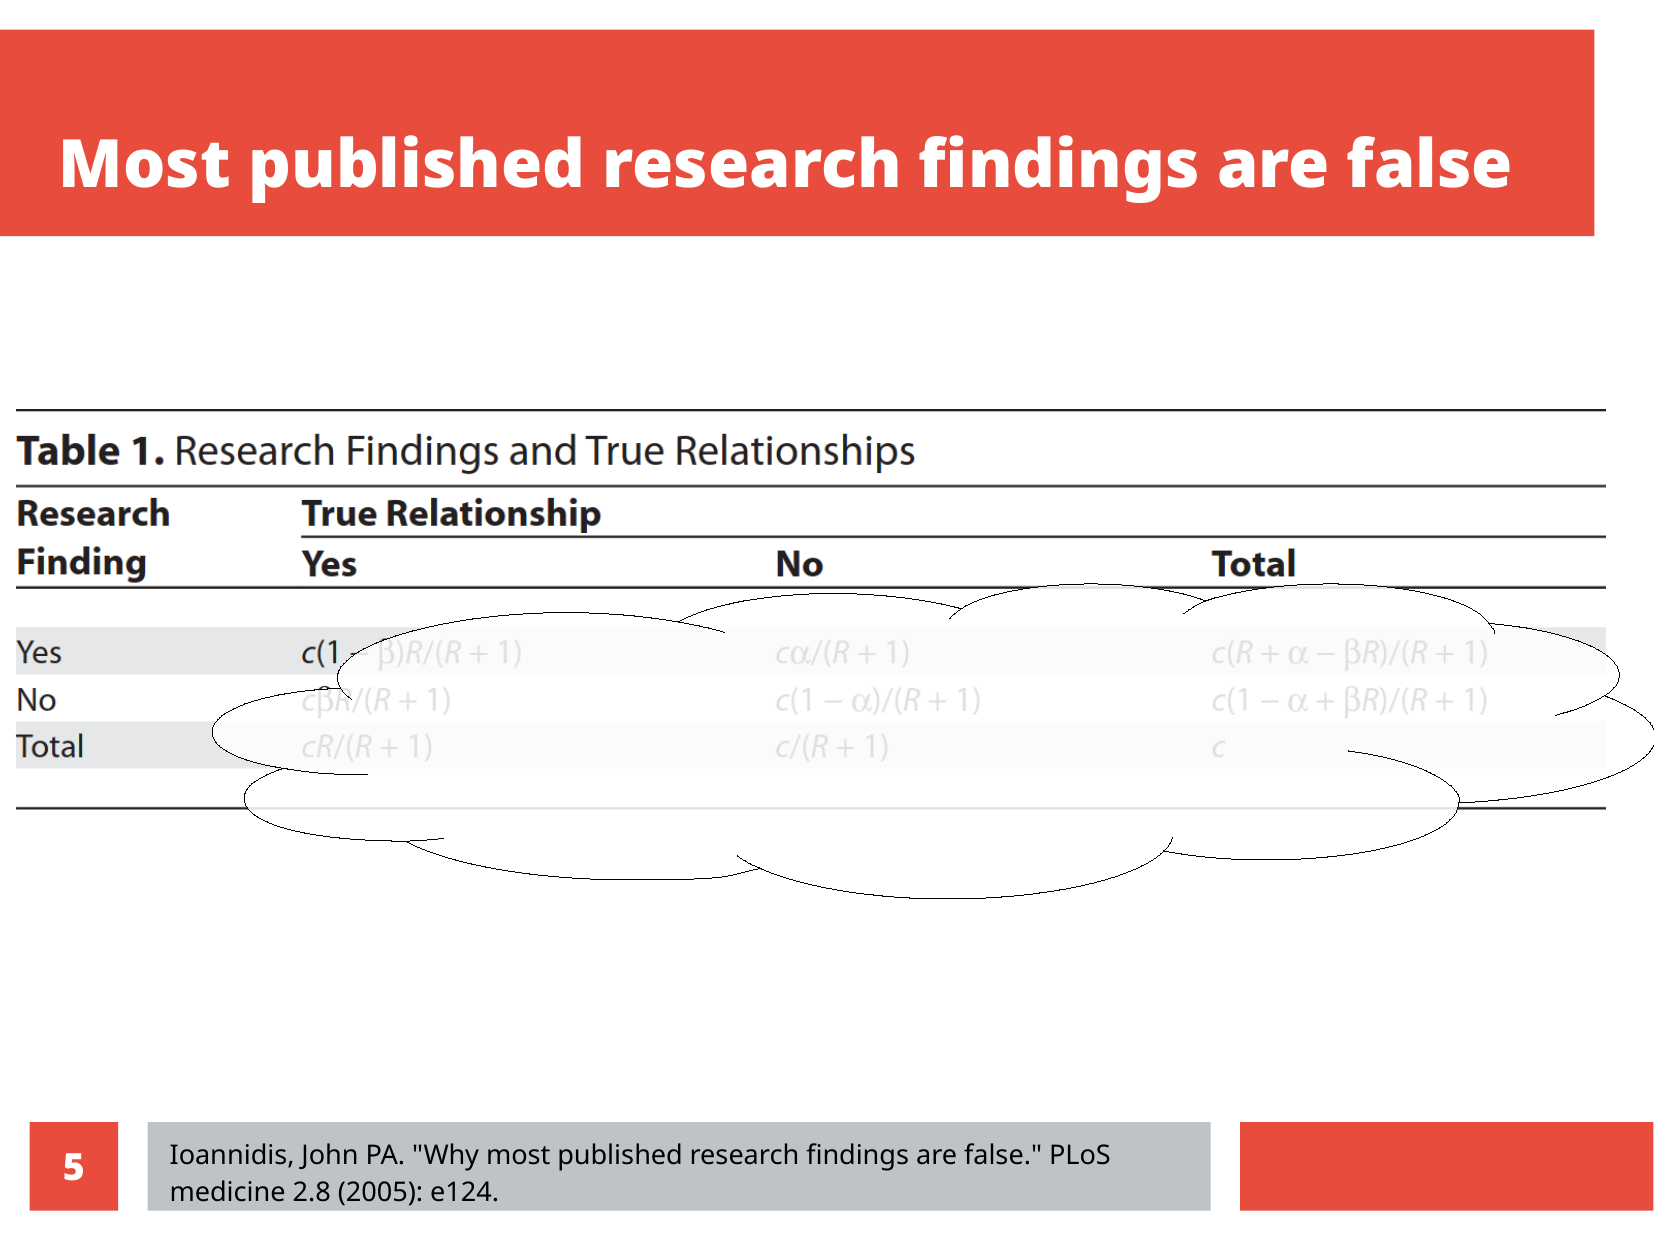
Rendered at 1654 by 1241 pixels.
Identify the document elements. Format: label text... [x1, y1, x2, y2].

text_box Ioannidis, John PA. "Why most published research findings are false." PLoS medicine 2.8 (2005): e124. [154, 1128, 1186, 1206]
text_box [212, 583, 1654, 899]
picture [15, 409, 1606, 811]
title Most published research findings are false [59, 59, 1595, 207]
picture [1457, 779, 1606, 811]
